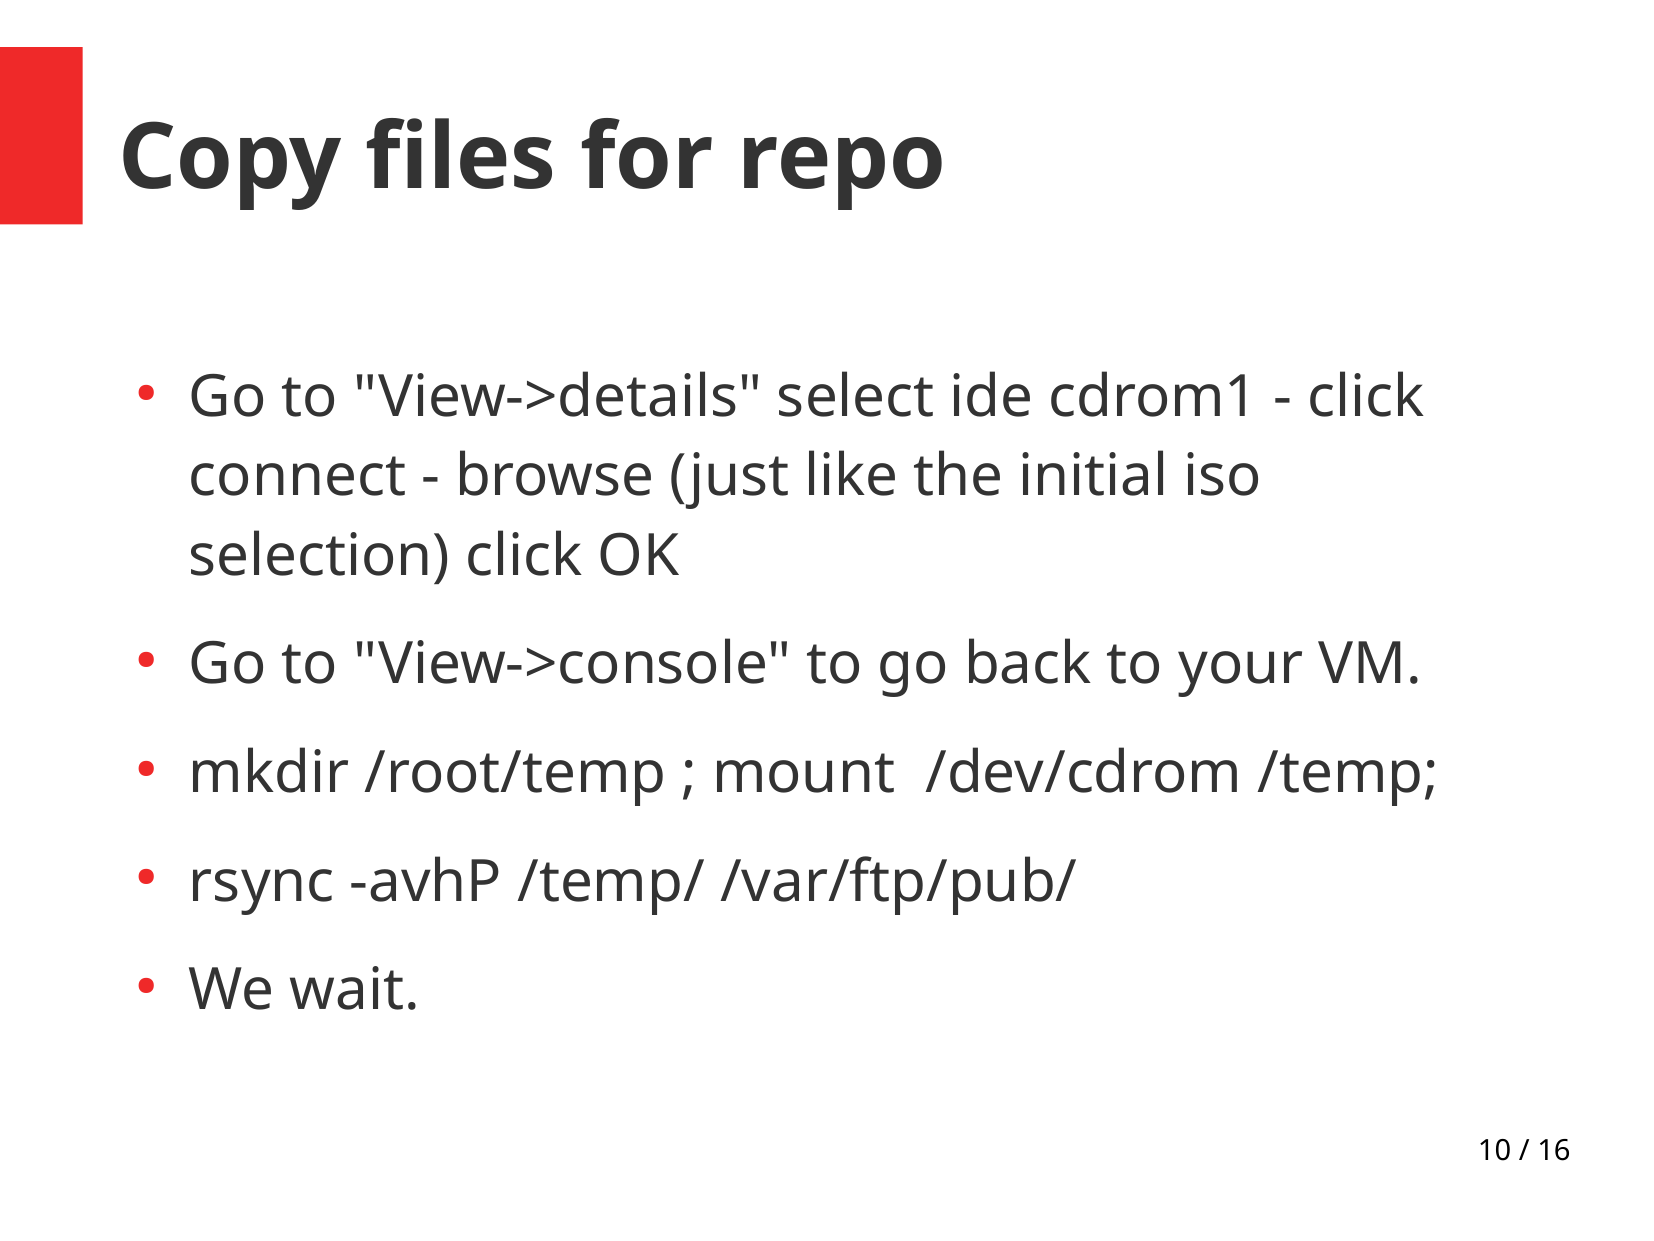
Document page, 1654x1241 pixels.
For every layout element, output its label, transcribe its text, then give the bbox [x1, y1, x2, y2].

list Go to "View->details" select ide cdrom1 - click connect - browse (just like the initial iso selection) click OK Go to "View->console" to go back to your VM. mkdir /root/temp ; mount /dev/cdrom /temp; rsync -avhP /temp/ /var/ftp/pub/ We wait. [118, 354, 1536, 1074]
title Copy files for repo [118, 49, 1571, 257]
